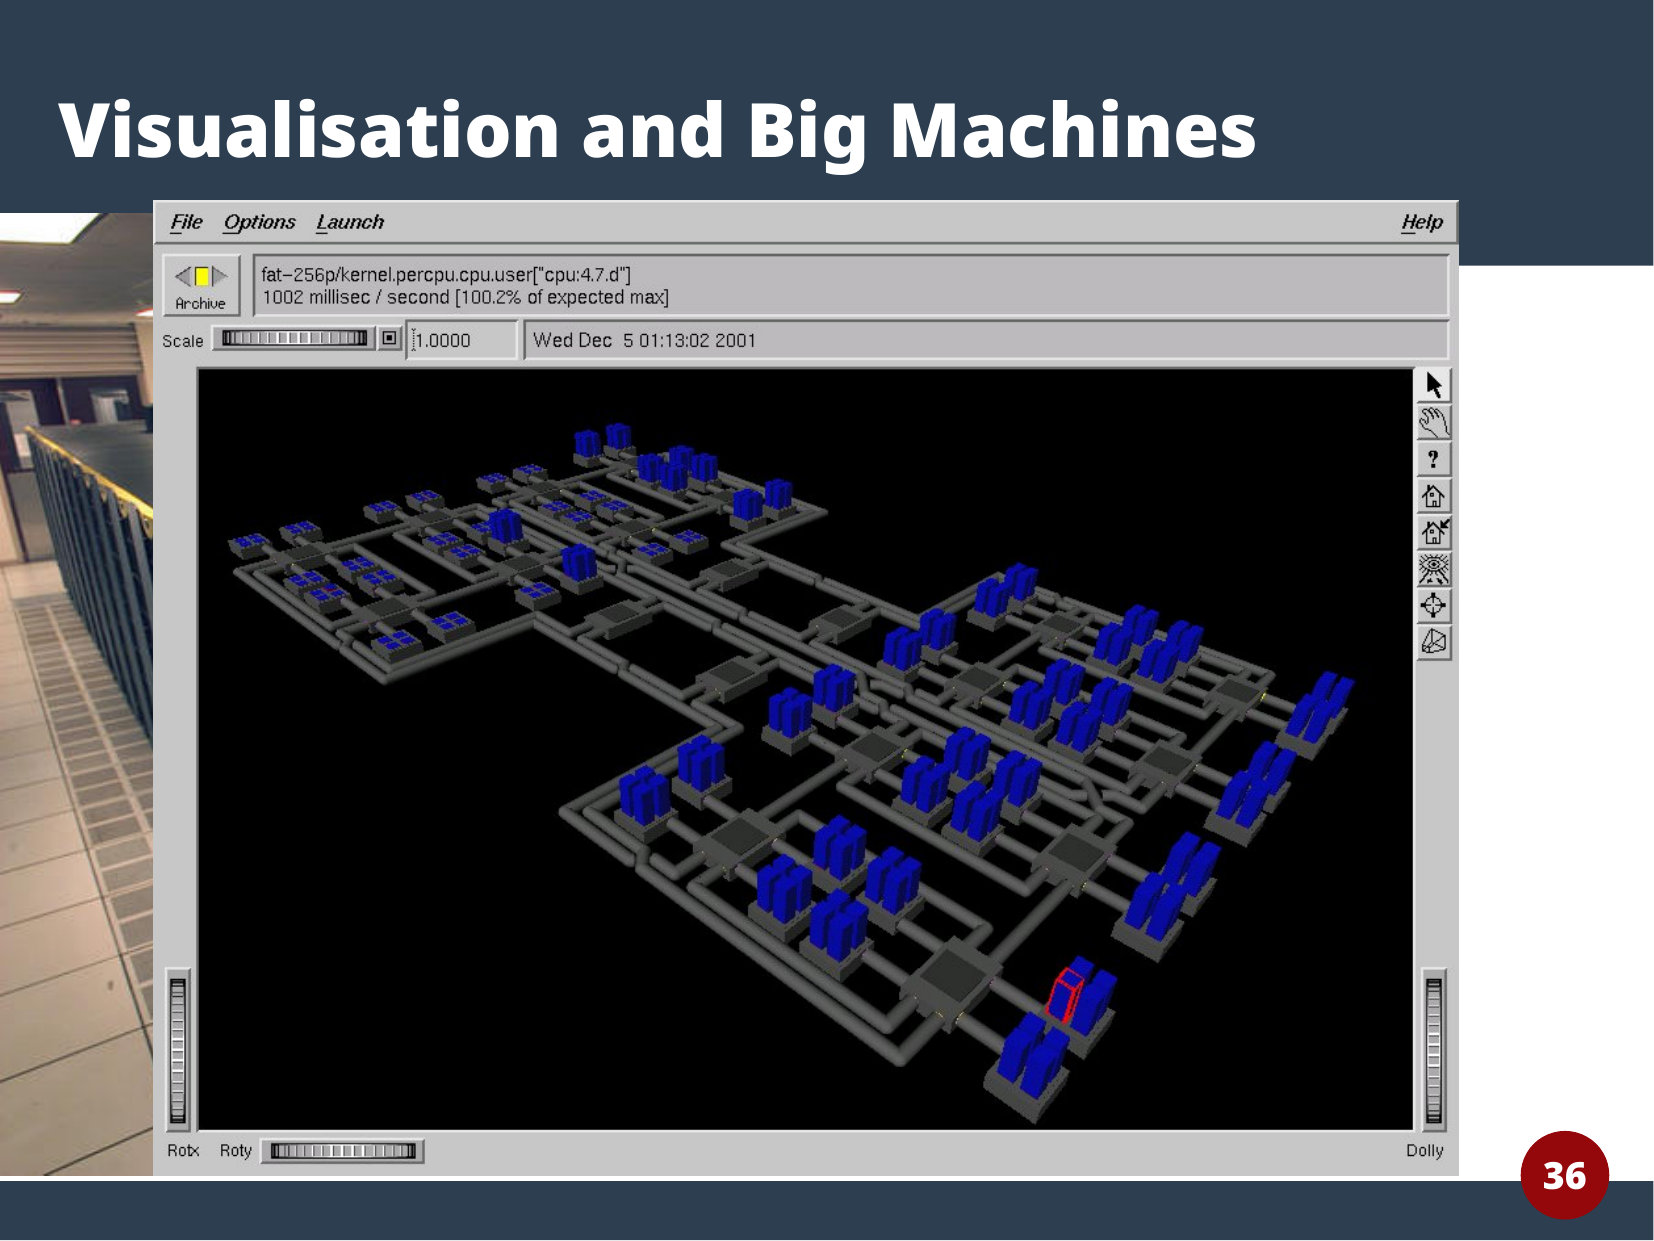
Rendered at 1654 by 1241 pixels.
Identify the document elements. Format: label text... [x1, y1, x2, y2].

picture [0, 200, 1459, 1177]
title Visualisation and Big Machines [59, 49, 1595, 207]
